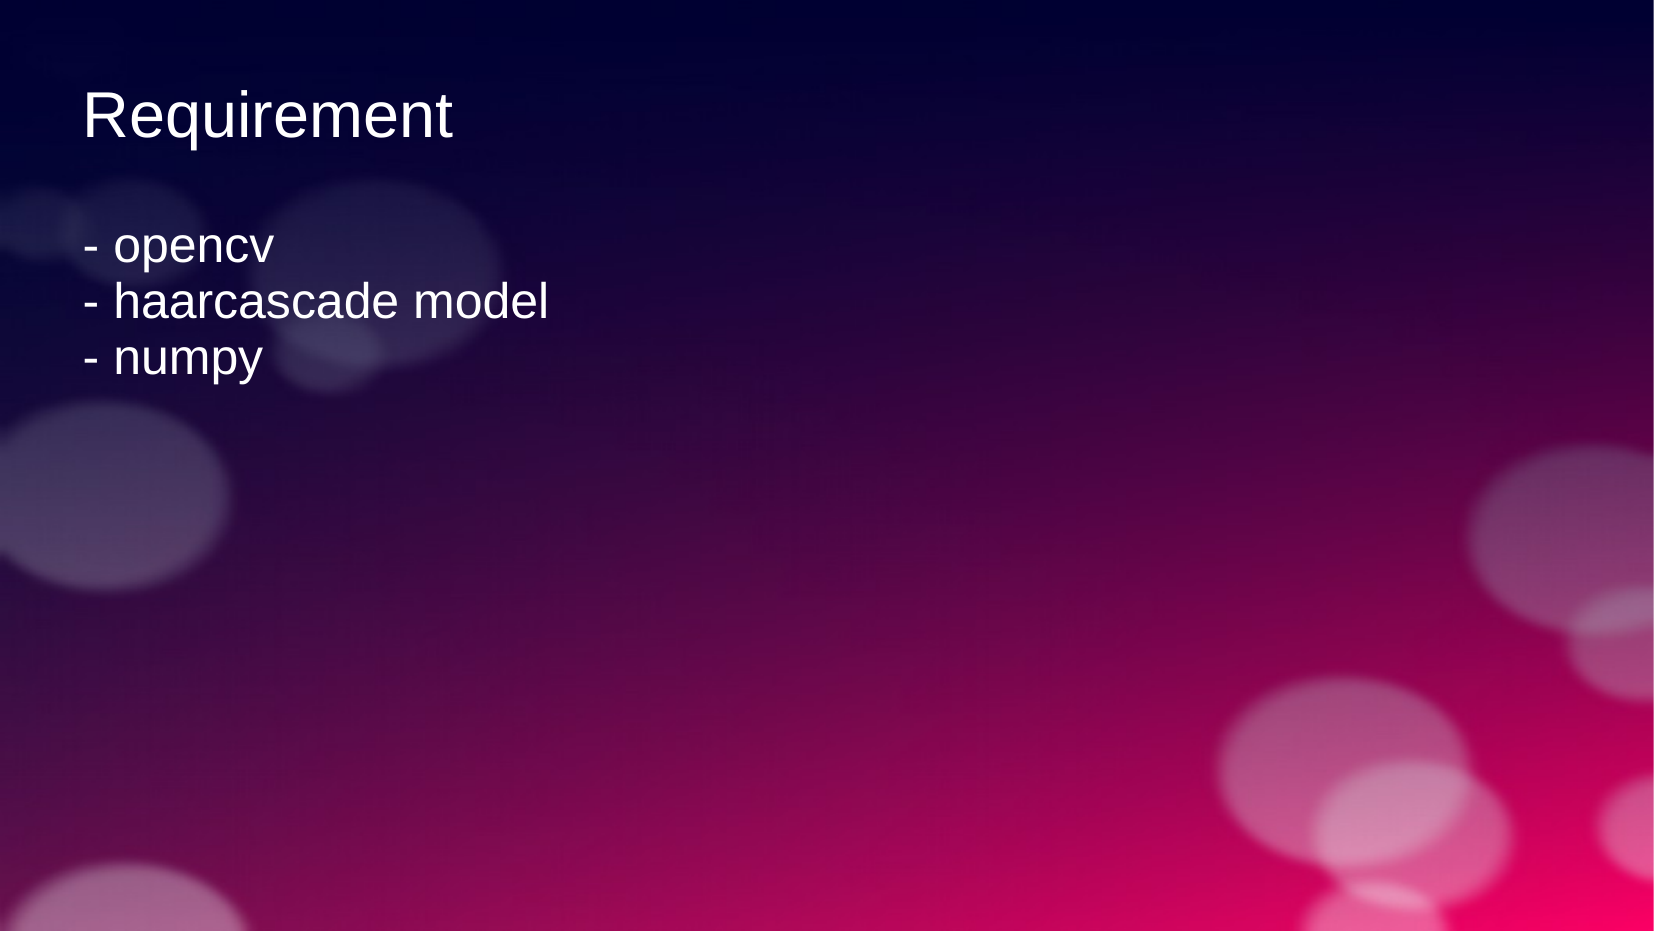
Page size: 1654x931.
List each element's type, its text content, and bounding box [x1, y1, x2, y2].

title Requirement [82, 37, 1571, 193]
subtitle - opencv - haarcascade model - numpy [82, 217, 1571, 758]
picture [0, 0, 1654, 931]
